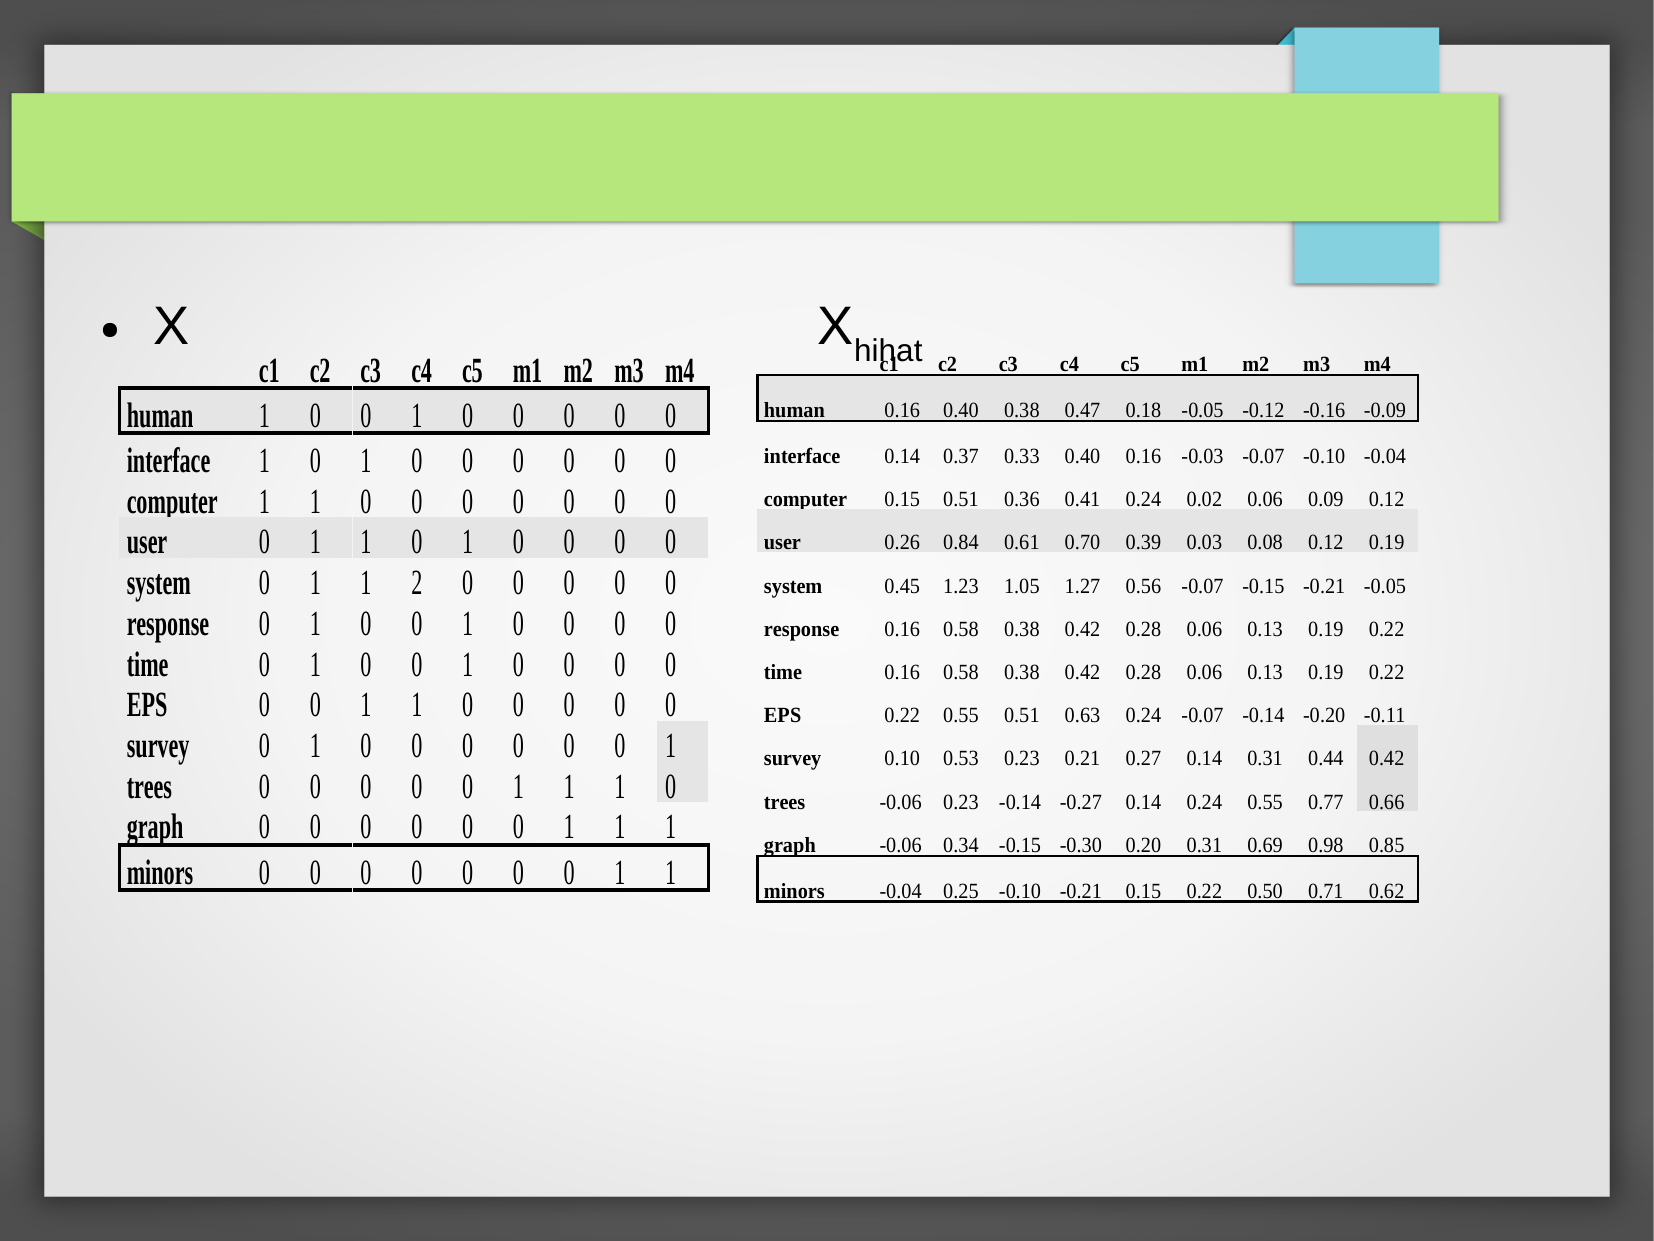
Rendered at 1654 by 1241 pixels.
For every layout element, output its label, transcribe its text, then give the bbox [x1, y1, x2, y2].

list X Xhihat [82, 295, 1571, 1015]
chart [118, 330, 1503, 934]
picture [0, 0, 1654, 1241]
